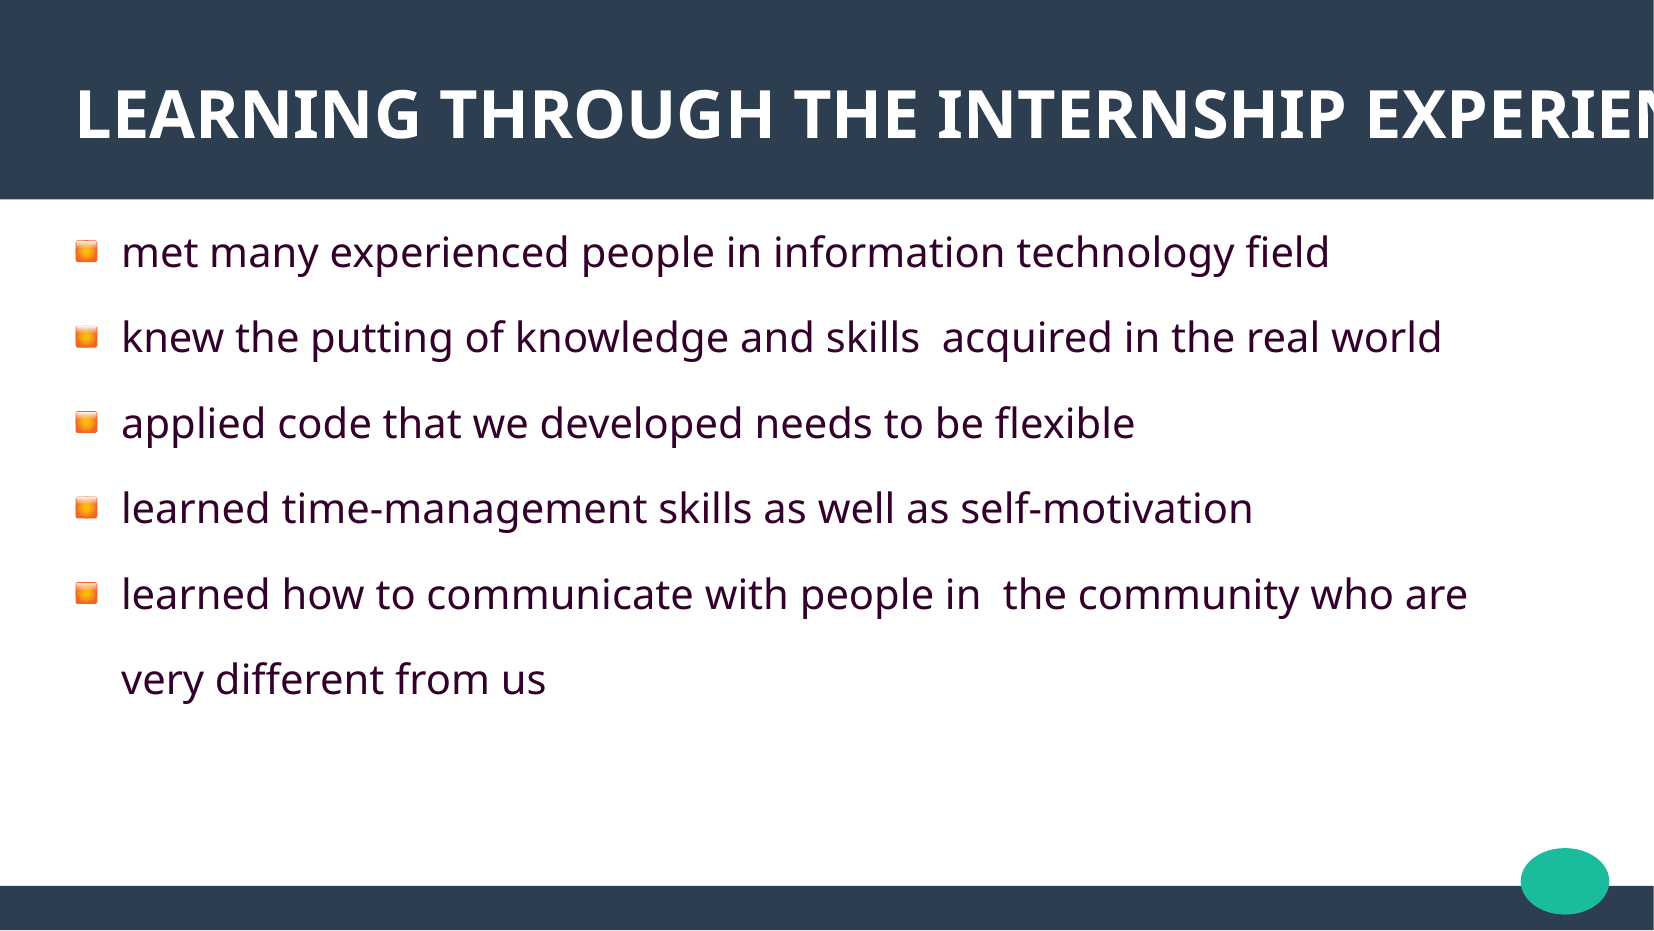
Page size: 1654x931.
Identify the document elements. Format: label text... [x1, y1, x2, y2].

text_box LEARNING THROUGH THE INTERNSHIP EXPERIENCE [60, 15, 1599, 158]
text_box met many experienced people in information technology field knew the putting of knowledge and skills acquired in the real world applied code that we developed needs to be flexible learned time-management skills as well as self-motivation learned how to communicate with people in the community who are very different from us [60, 186, 1591, 841]
